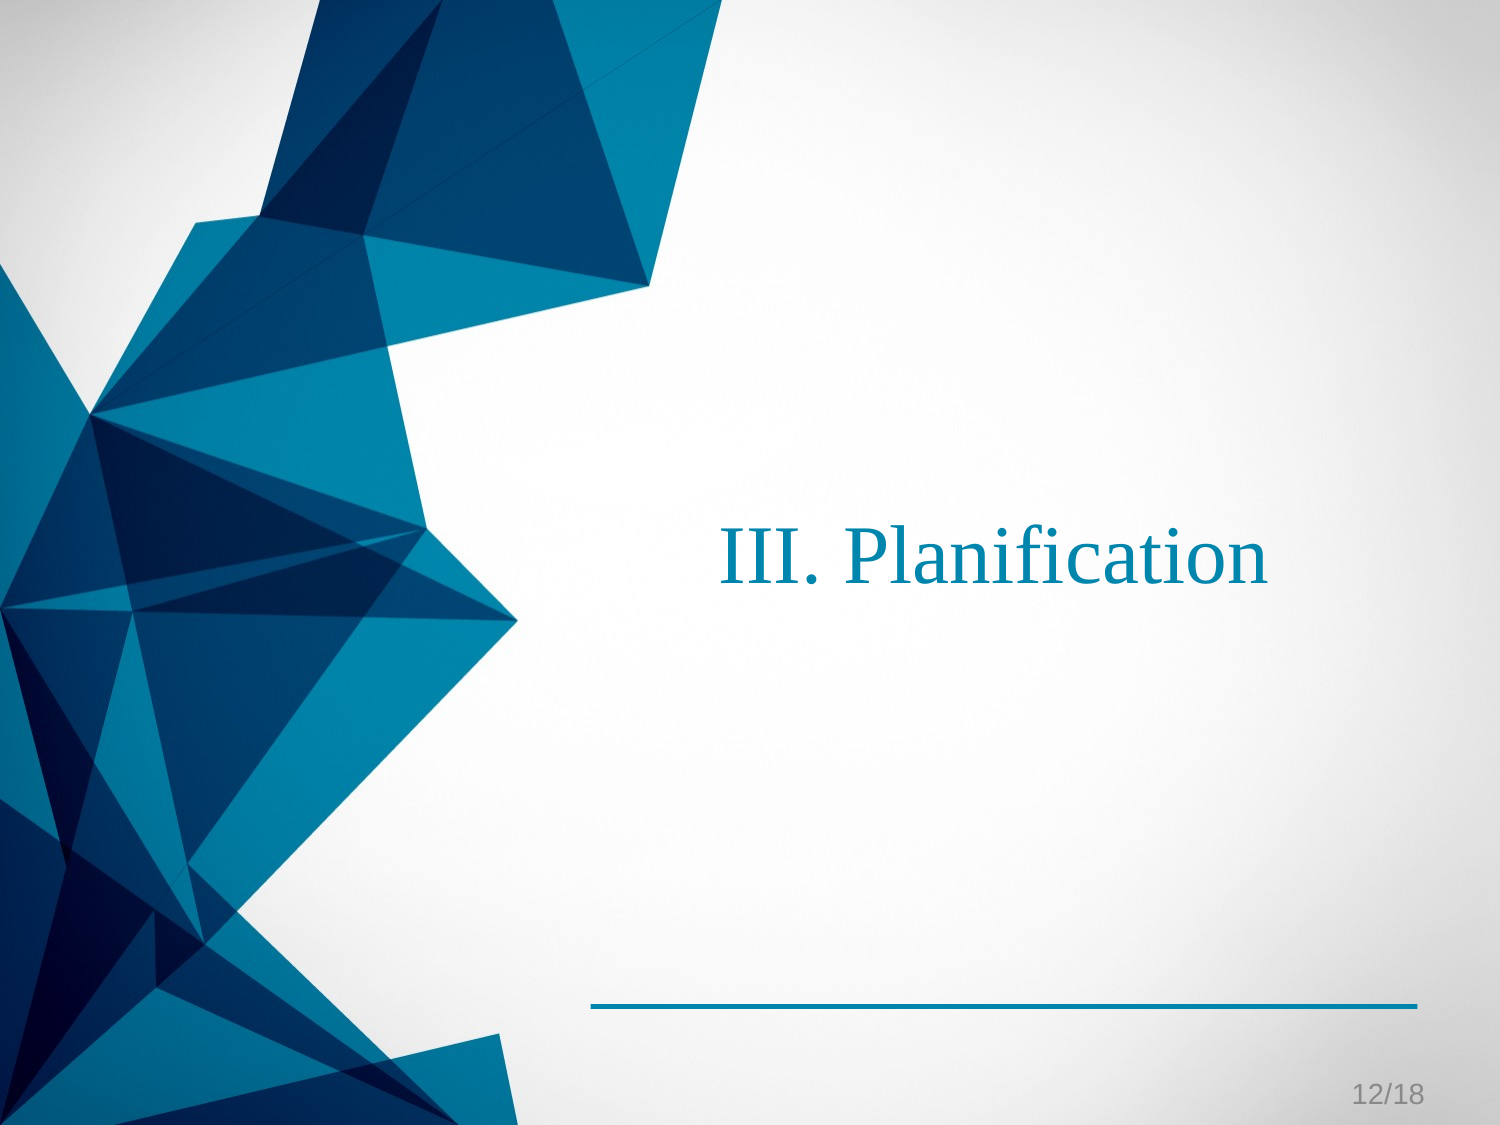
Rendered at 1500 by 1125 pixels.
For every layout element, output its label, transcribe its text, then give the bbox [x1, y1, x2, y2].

title III. Planification [553, 461, 1270, 650]
picture [0, 0, 1500, 1125]
